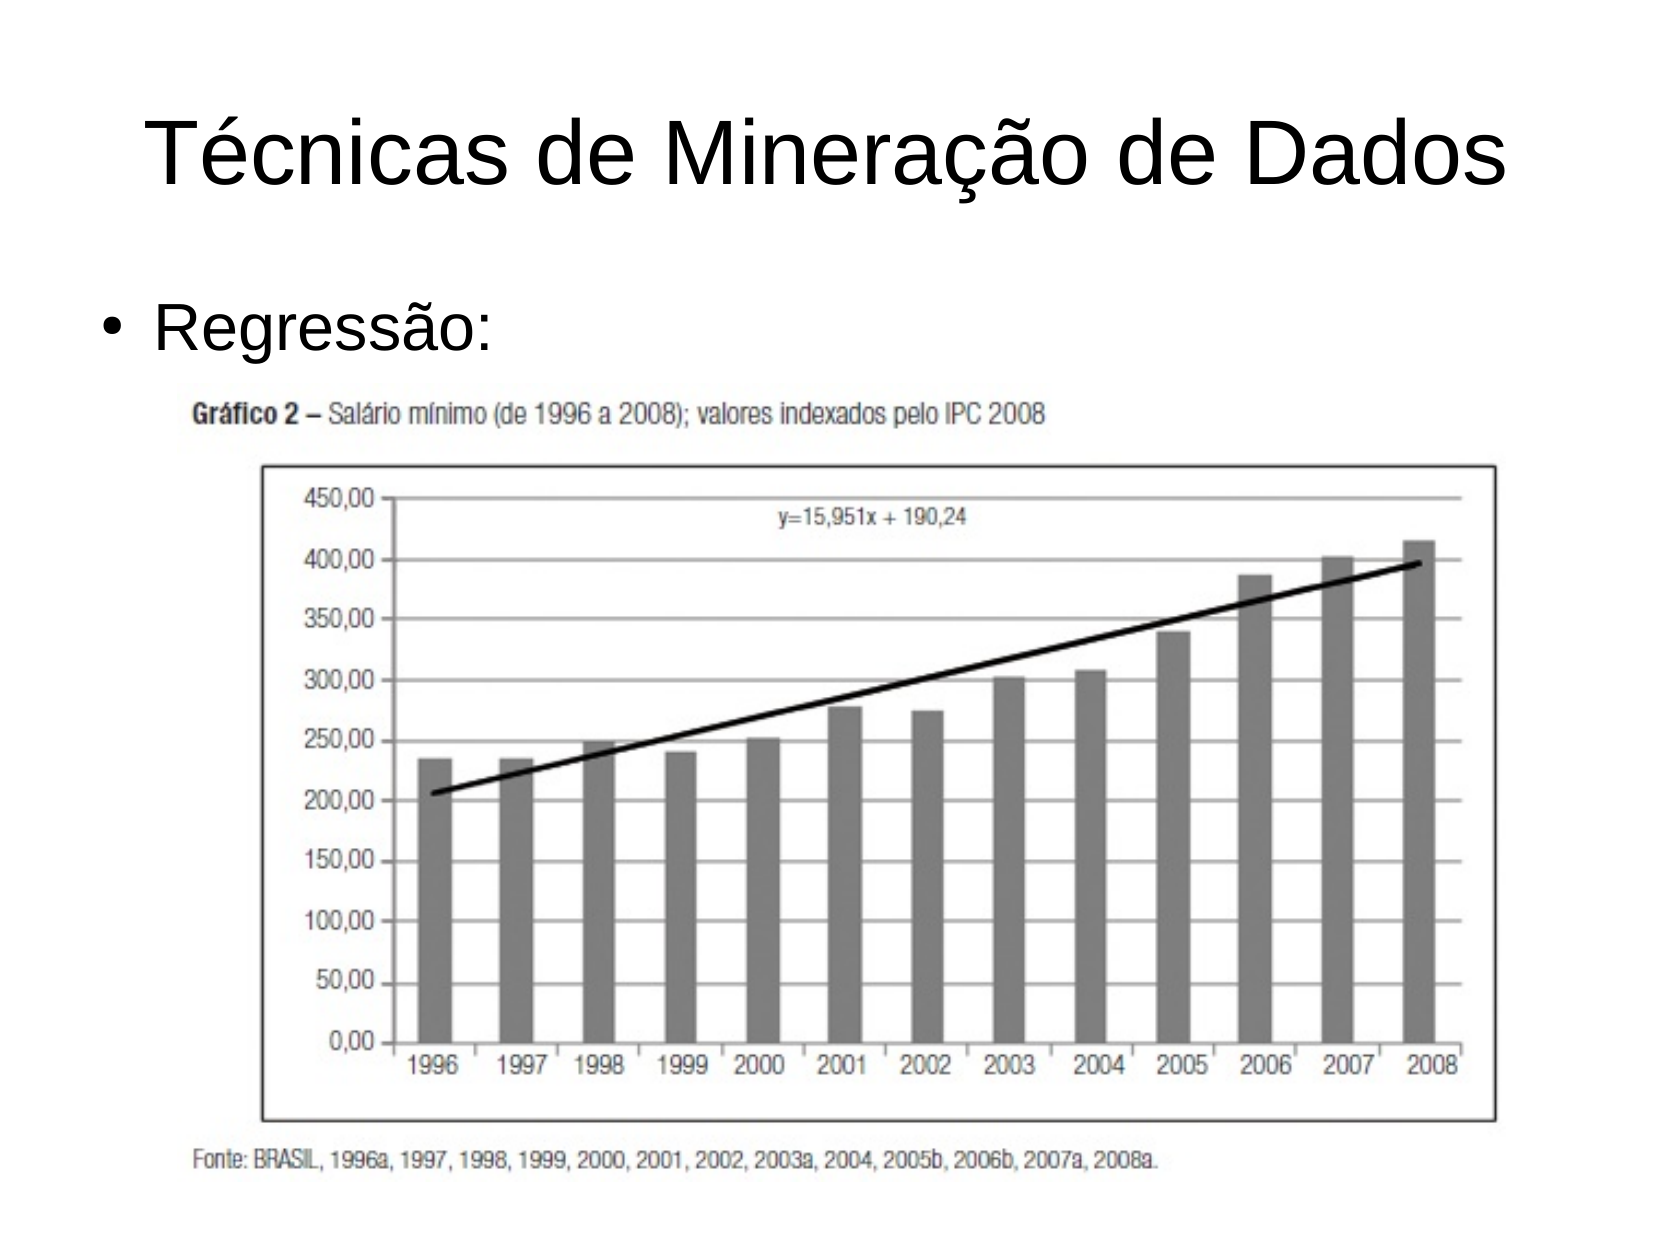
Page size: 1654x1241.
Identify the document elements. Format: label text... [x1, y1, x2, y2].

list Regressão: [82, 290, 1571, 1010]
title Técnicas de Mineração de Dados [82, 49, 1571, 257]
picture [177, 383, 1506, 1182]
